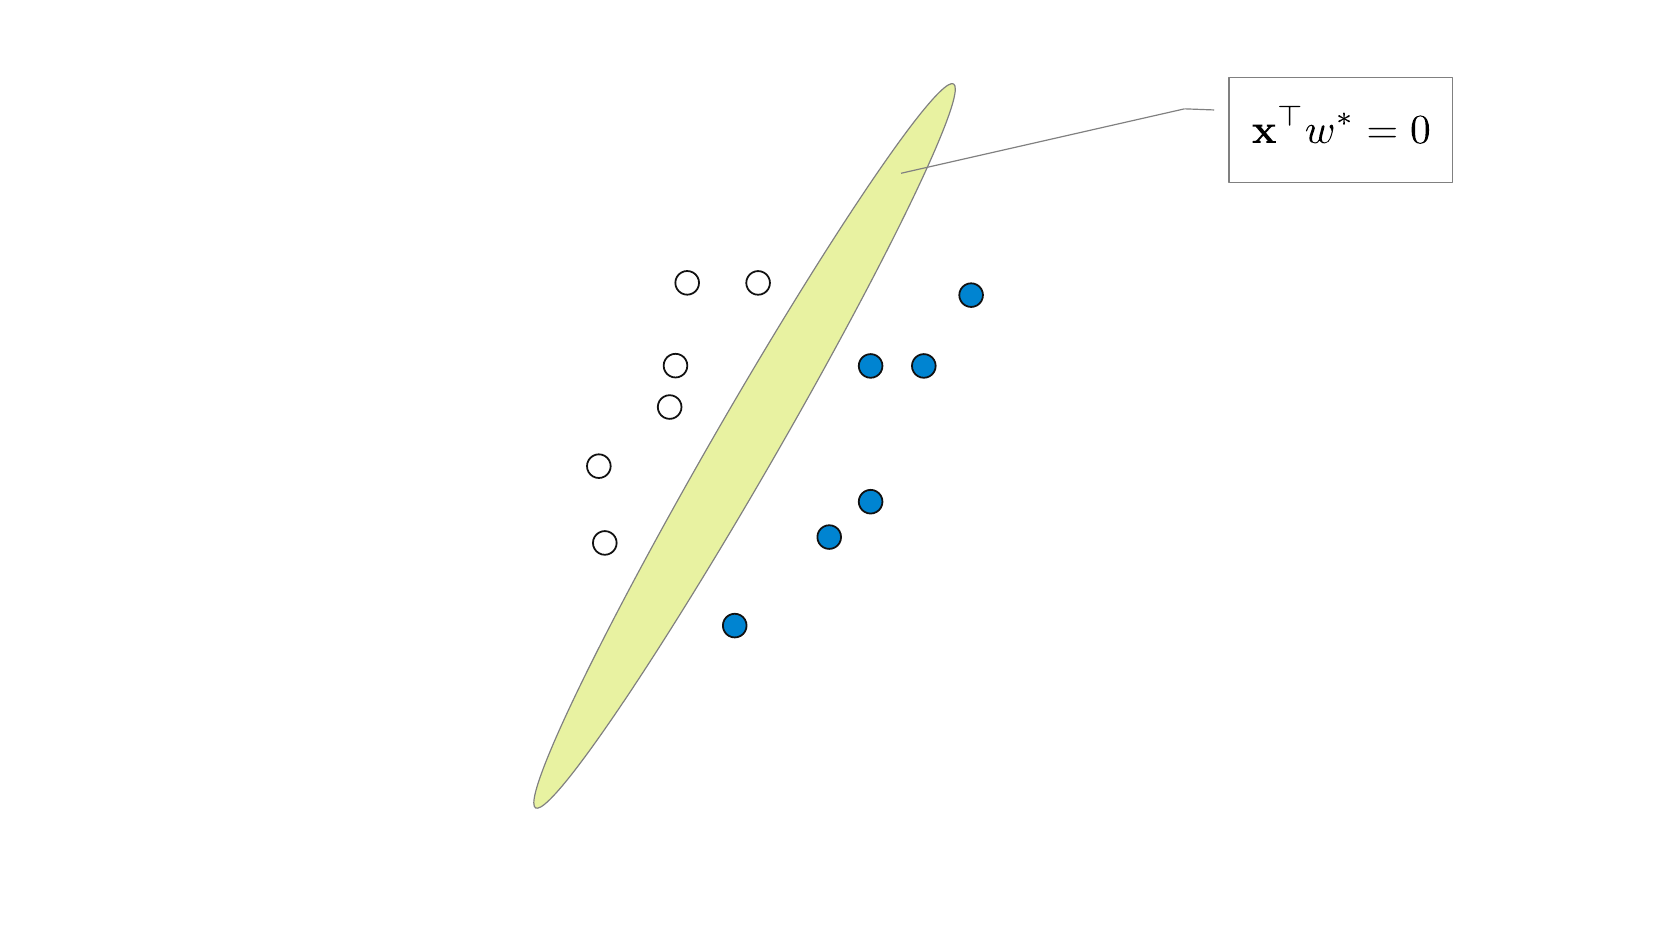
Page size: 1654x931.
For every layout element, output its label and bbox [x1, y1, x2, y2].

text_box [817, 525, 842, 549]
picture [1250, 104, 1431, 146]
text_box [911, 354, 936, 378]
text_box [722, 613, 747, 638]
text_box [858, 489, 883, 514]
text_box [959, 283, 983, 307]
text_box [533, 83, 956, 809]
text_box [858, 354, 883, 378]
